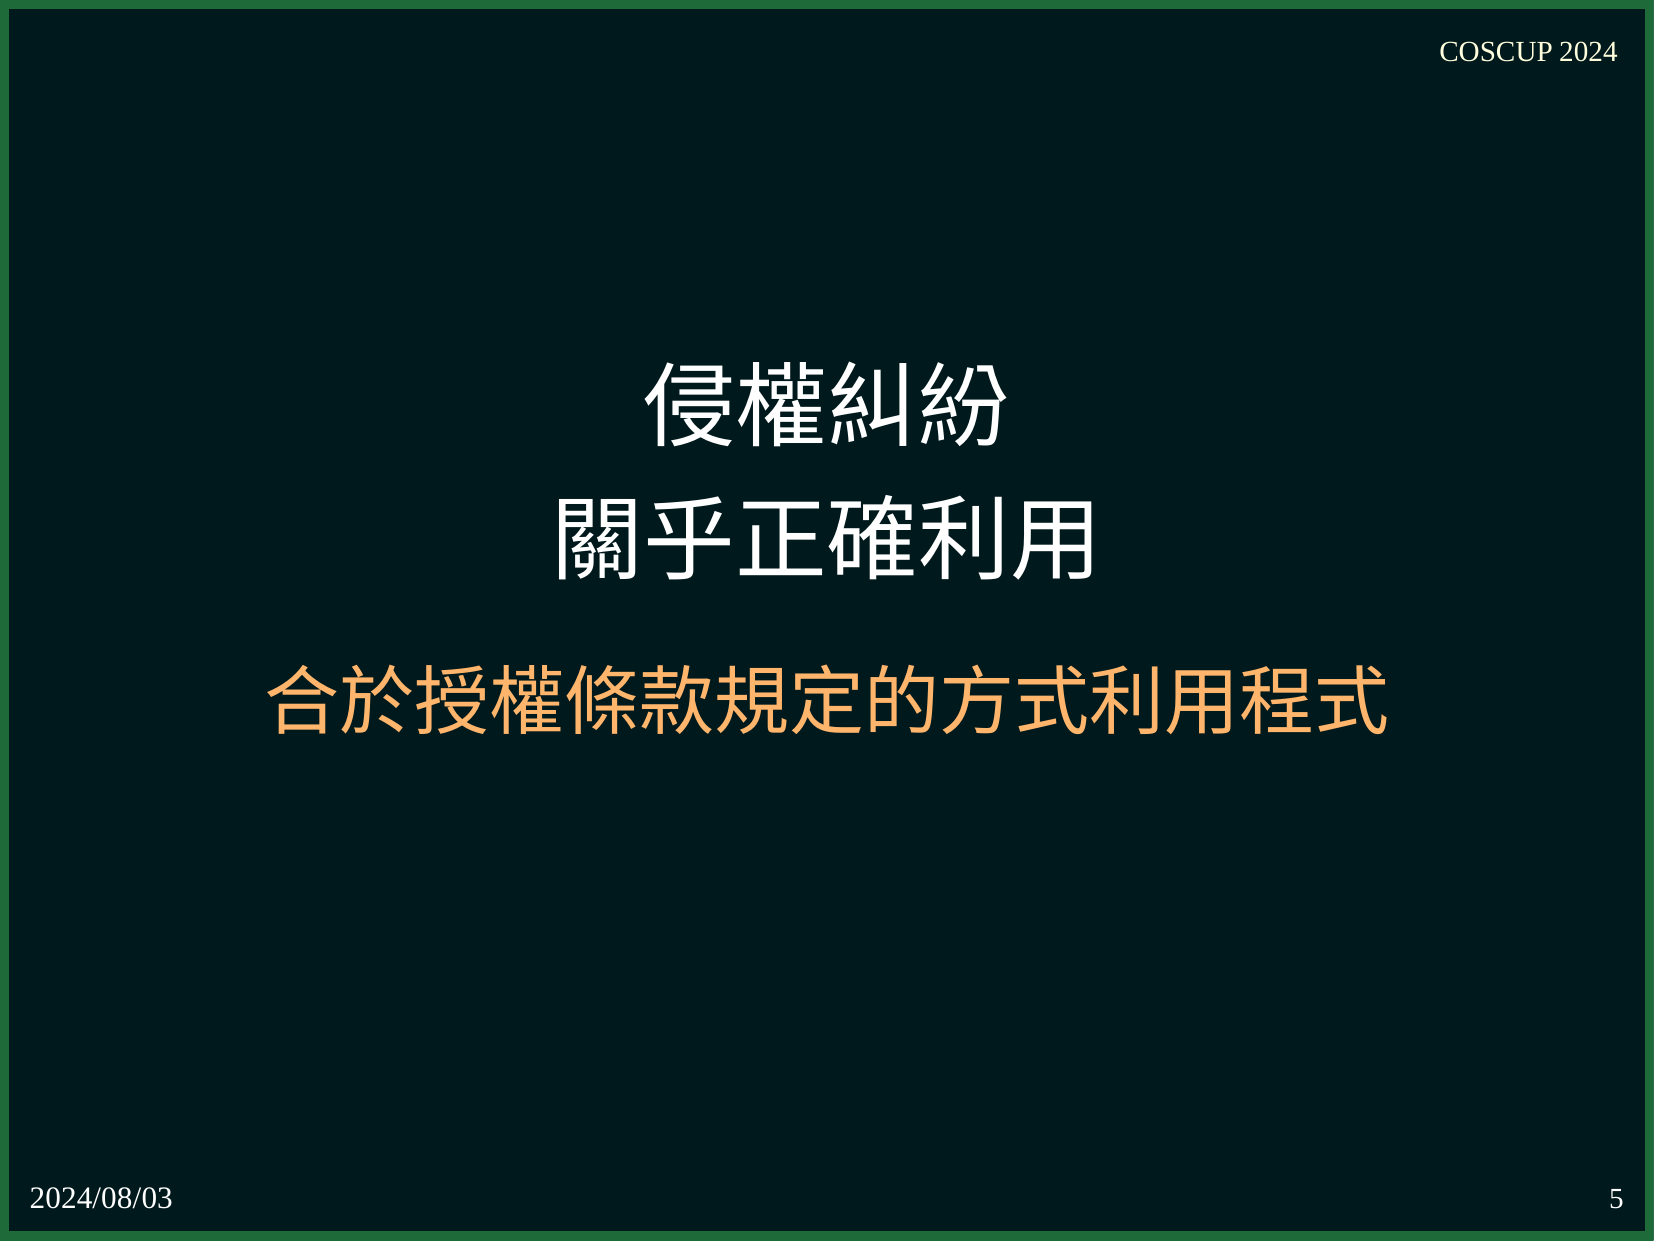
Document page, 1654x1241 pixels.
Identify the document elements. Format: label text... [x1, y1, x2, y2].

title 侵權糾紛 關乎正確利用 合於授權條款規定的方式利用程式 [82, 253, 1571, 939]
